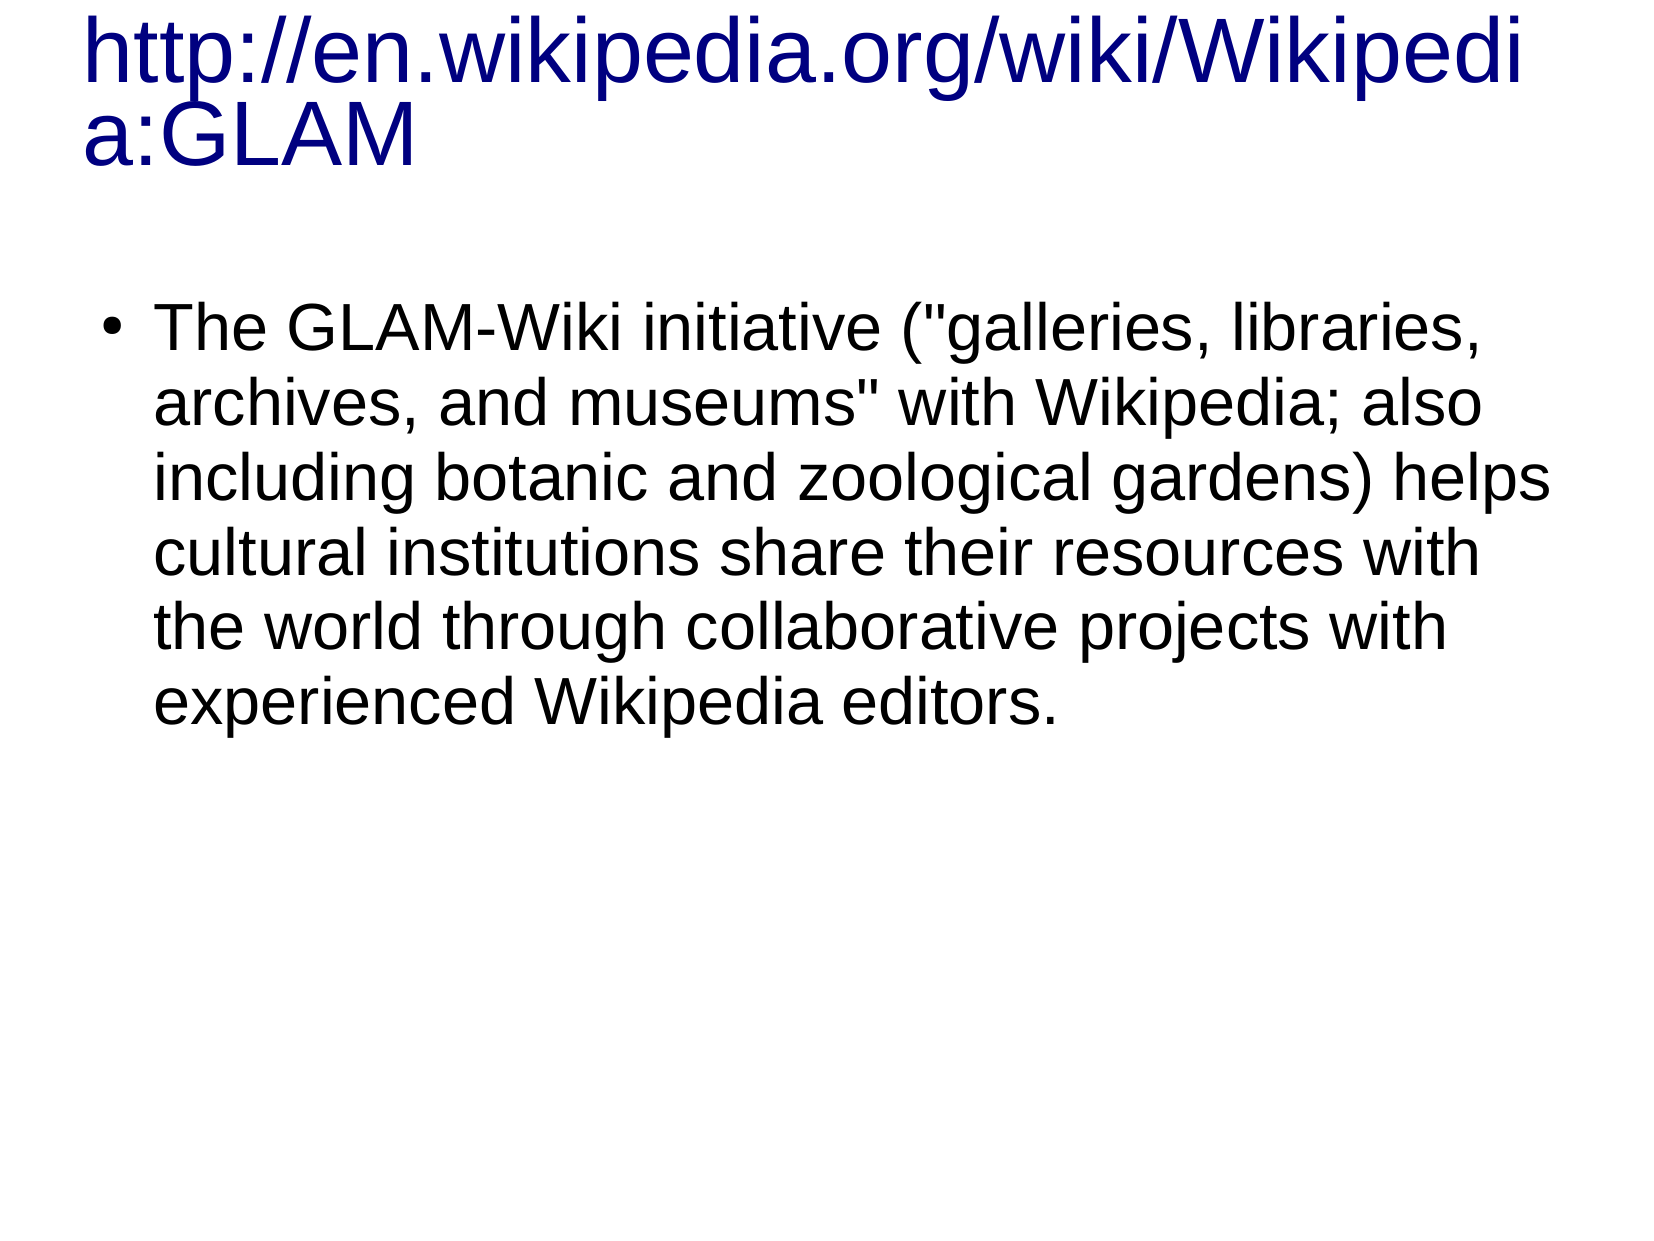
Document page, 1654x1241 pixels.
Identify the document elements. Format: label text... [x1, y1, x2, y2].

title http://en.wikipedia.org/wiki/Wikipedia:GLAM [82, 0, 1571, 290]
list The GLAM-Wiki initiative ("galleries, libraries, archives, and museums" with Wikipedia; also including botanic and zoological gardens) helps cultural institutions share their resources with the world through collaborative projects with experienced Wikipedia editors. [82, 290, 1571, 1010]
